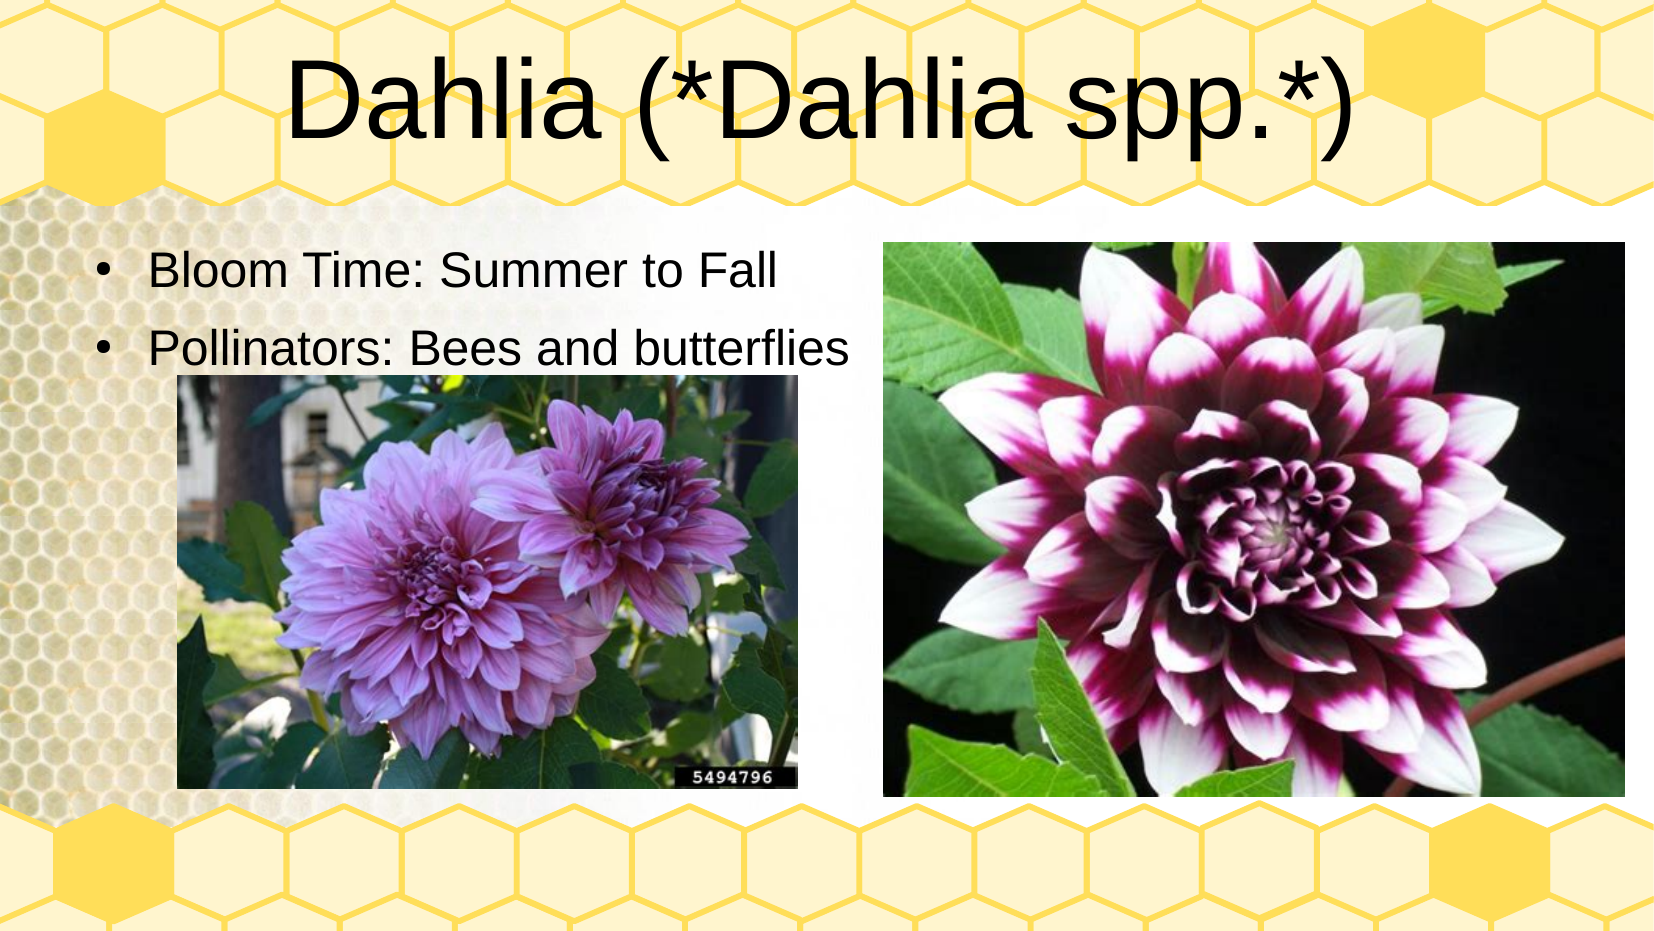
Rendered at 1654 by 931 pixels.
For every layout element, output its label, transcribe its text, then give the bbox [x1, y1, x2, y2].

list Bloom Time: Summer to Fall Pollinators: Bees and butterflies [76, 242, 883, 384]
picture [0, 186, 1654, 827]
title Dahlia (*Dahlia spp.*) [76, 0, 1565, 200]
